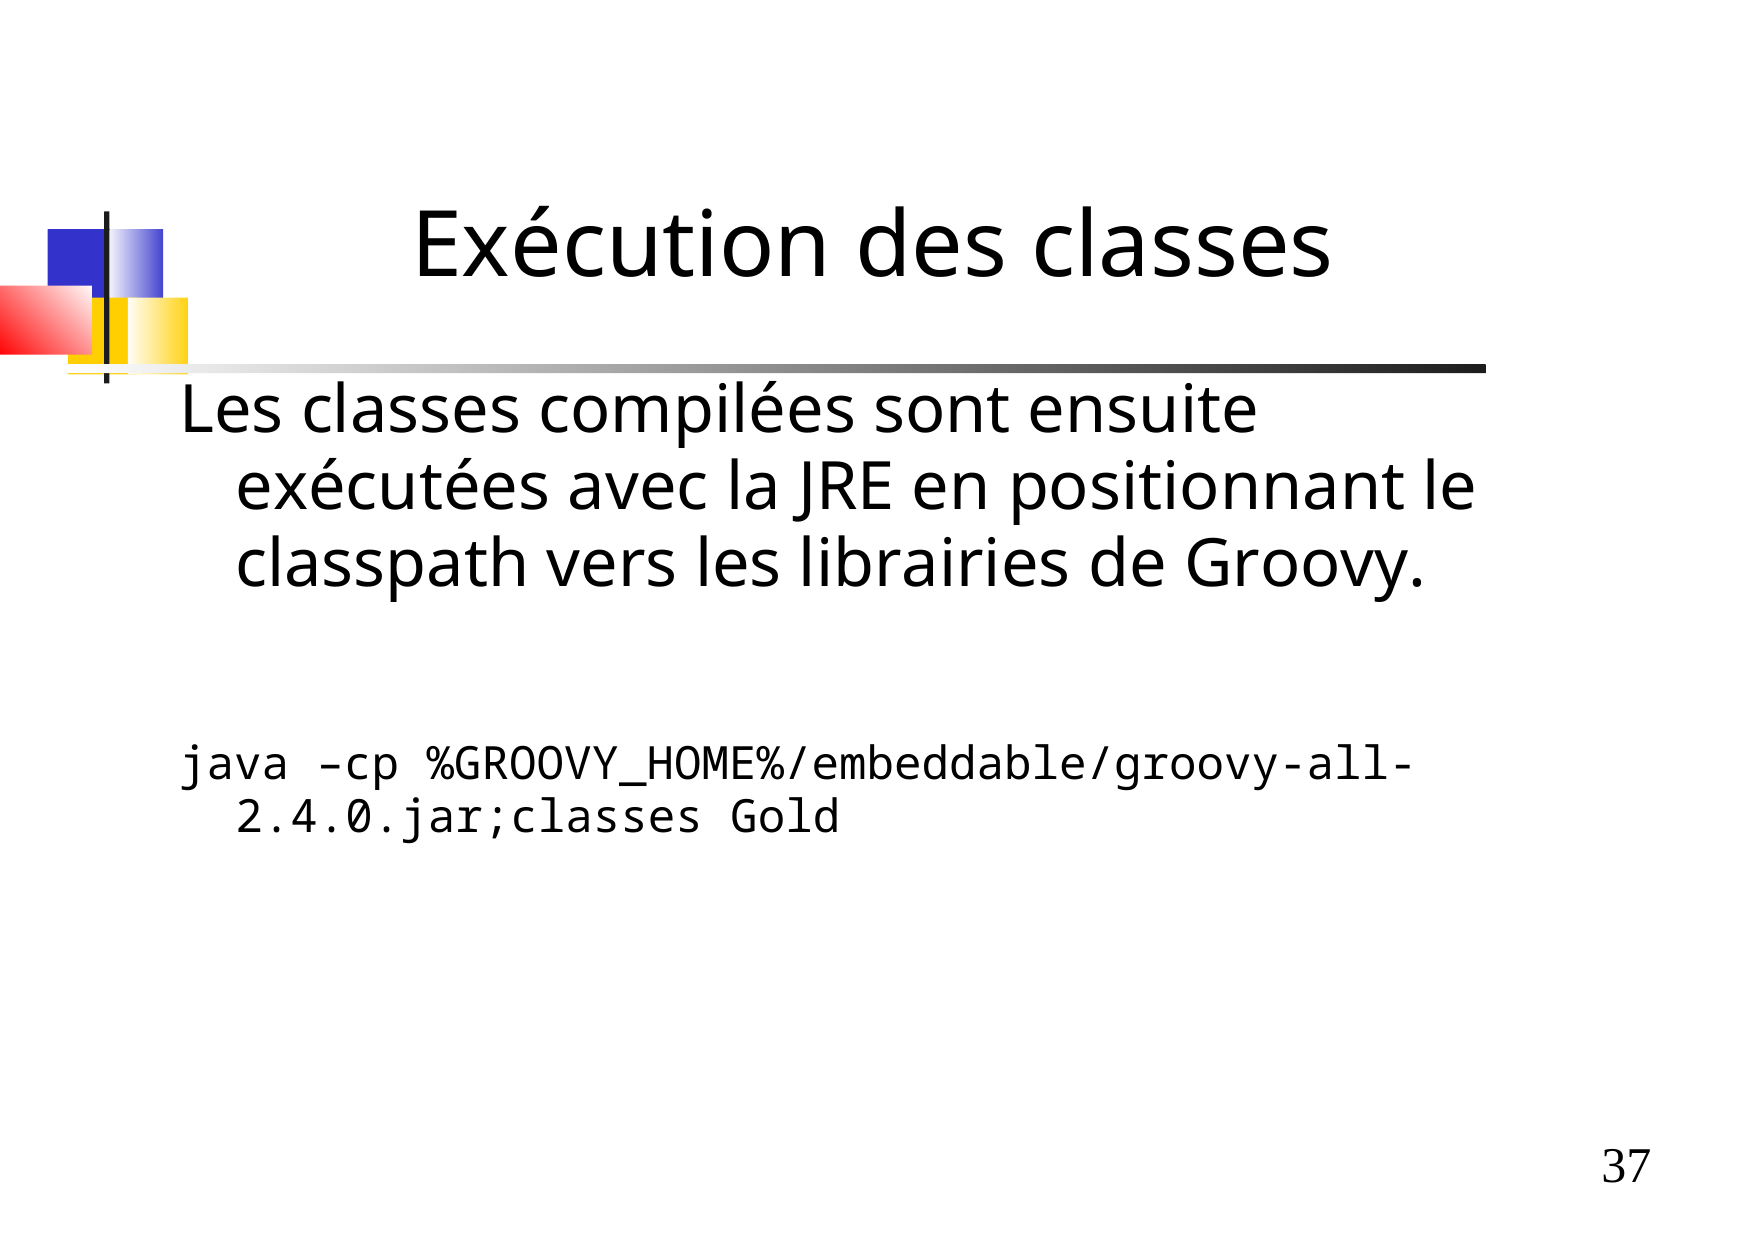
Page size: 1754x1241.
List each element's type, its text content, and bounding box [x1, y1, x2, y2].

list Les classes compilées sont ensuite exécutées avec la JRE en positionnant le classpath vers les librairies de Groovy. java –cp %GROOVY_HOME%/embeddable/groovy-all-2.4.0.jar;classes Gold [177, 371, 1567, 1091]
title Exécution des classes [179, 139, 1567, 351]
